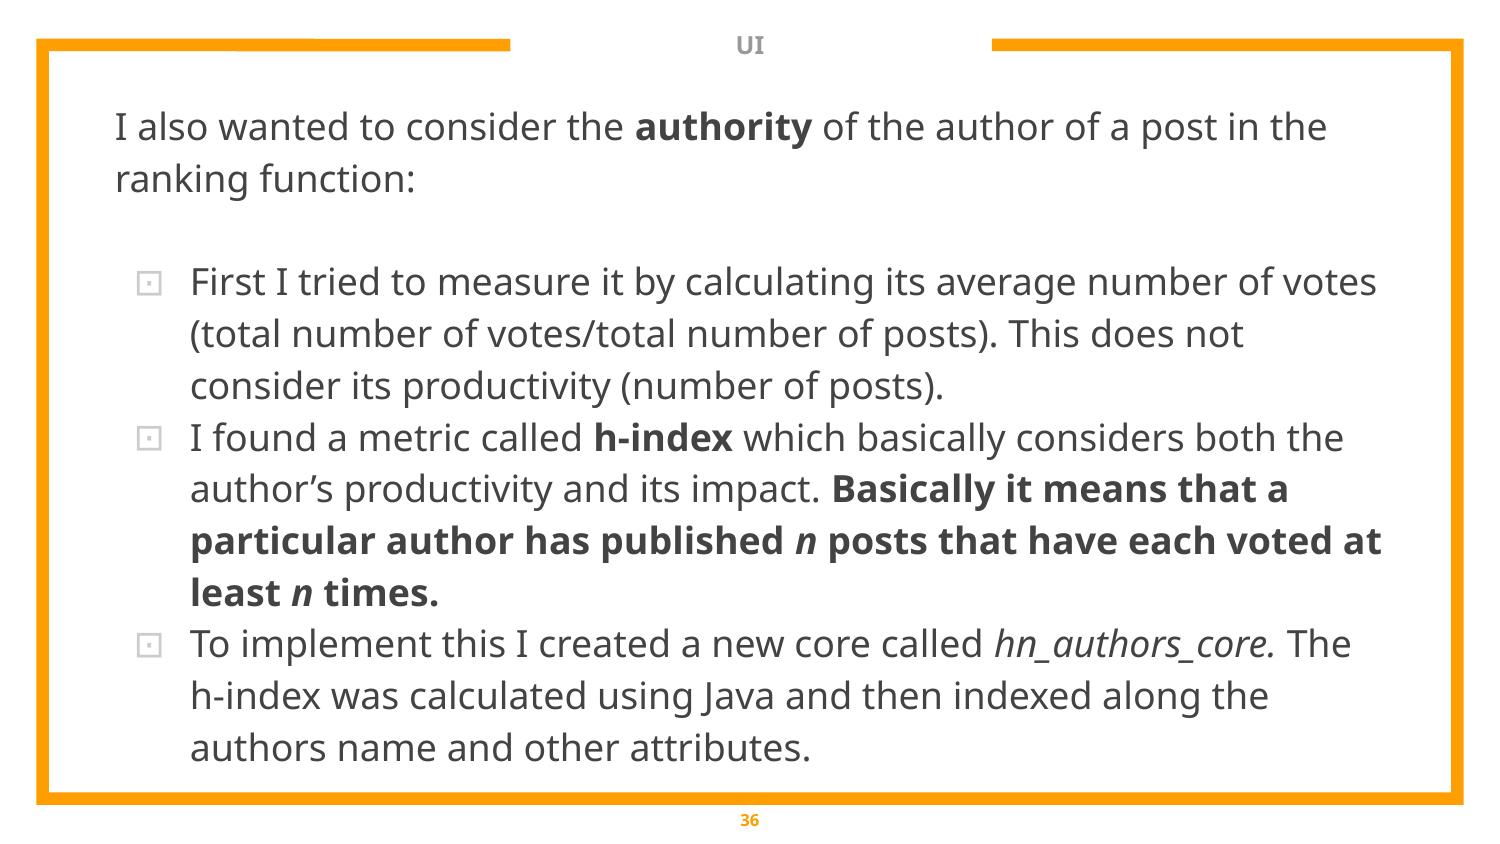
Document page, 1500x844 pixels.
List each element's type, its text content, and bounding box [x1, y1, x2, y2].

title UI [531, 15, 969, 81]
slide_number <number> [0, 798, 1500, 844]
list I also wanted to consider the authority of the author of a post in the ranking function: First I tried to measure it by calculating its average number of votes (total number of votes/total number of posts). This does not consider its productivity (number of posts). I found a metric called h-index which basically considers both the author’s productivity and its impact. Basically it means that a particular author has published n posts that have each voted at least n times. To implement this I created a new core called hn_authors_core. The h-index was calculated using Java and then indexed along the authors name and other attributes. [99, 81, 1400, 763]
